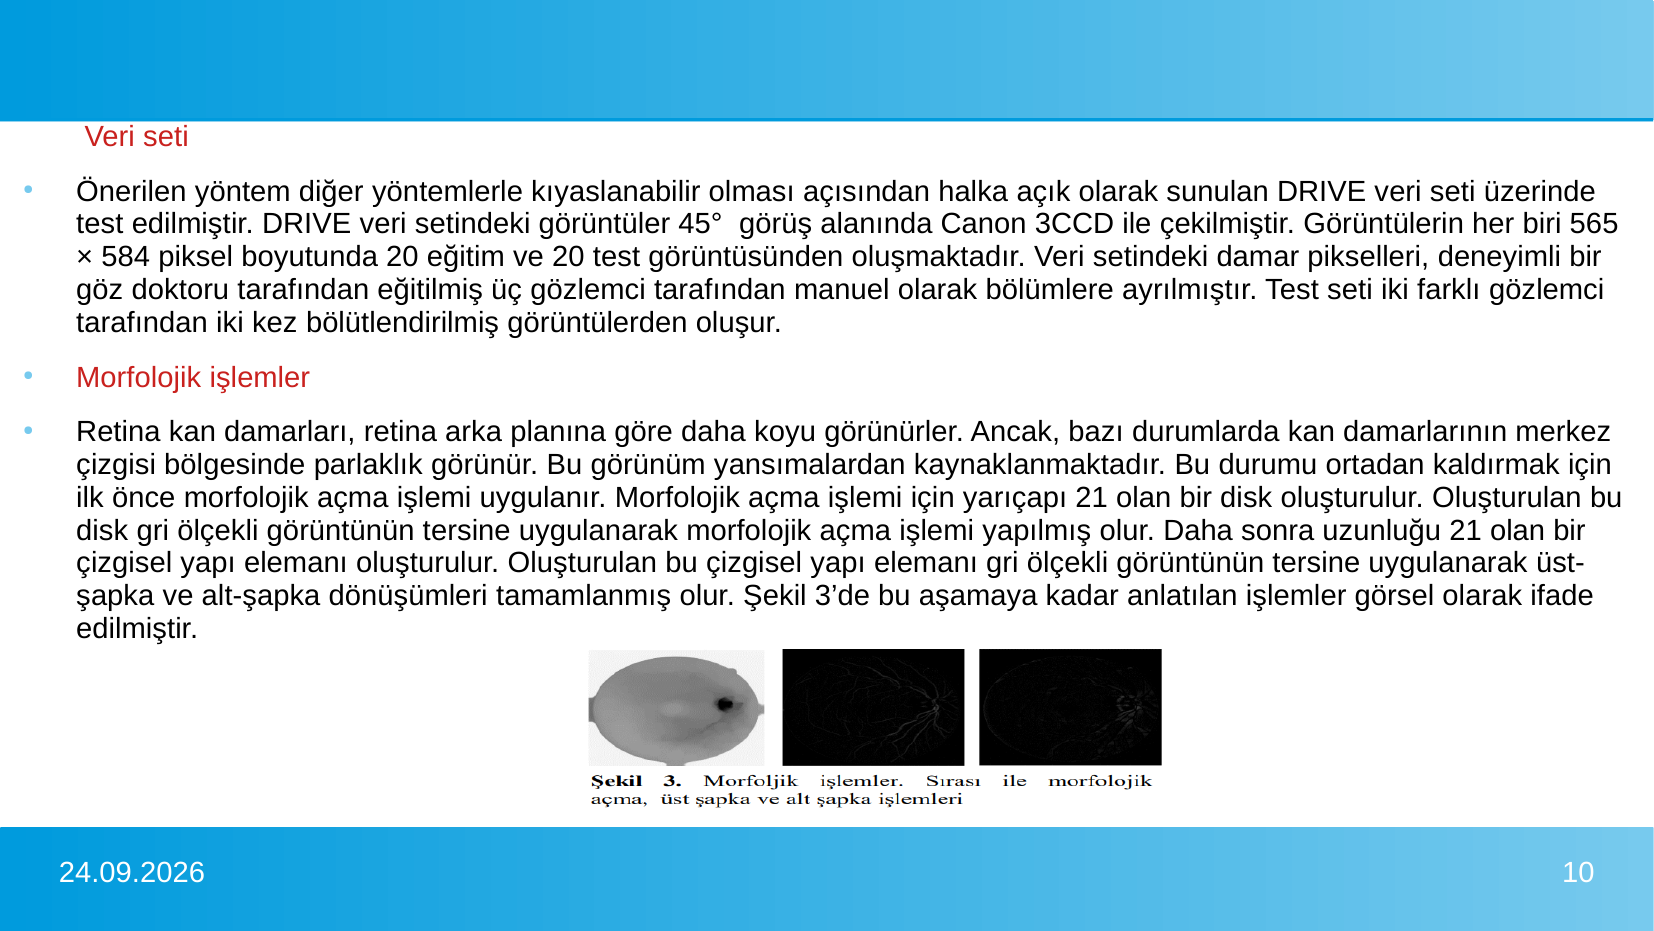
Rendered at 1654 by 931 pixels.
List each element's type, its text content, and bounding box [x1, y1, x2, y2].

list Veri seti Önerilen yöntem diğer yöntemlerle kıyaslanabilir olması açısından halka açık olarak sunulan DRIVE veri seti üzerinde test edilmiştir. DRIVE veri setindeki görüntüler 45° görüş alanında Canon 3CCD ile çekilmiştir. Görüntülerin her biri 565 × 584 piksel boyutunda 20 eğitim ve 20 test görüntüsünden oluşmaktadır. Veri setindeki damar pikselleri, deneyimli bir göz doktoru tarafından eğitilmiş üç gözlemci tarafından manuel olarak bölümlere ayrılmıştır. Test seti iki farklı gözlemci tarafından iki kez bölütlendirilmiş görüntülerden oluşur. Morfolojik işlemler Retina kan damarları, retina arka planına göre daha koyu görünürler. Ancak, bazı durumlarda kan damarlarının merkez çizgisi bölgesinde parlaklık görünür. Bu görünüm yansımalardan kaynaklanmaktadır. Bu durumu ortadan kaldırmak için ilk önce morfolojik açma işlemi uygulanır. Morfolojik açma işlemi için yarıçapı 21 olan bir disk oluşturulur. Oluşturulan bu disk gri ölçekli görüntünün tersine uygulanarak morfolojik açma işlemi yapılmış olur. Daha sonra uzunluğu 21 olan bir çizgisel yapı elemanı oluşturulur. Oluşturulan bu çizgisel yapı elemanı gri ölçekli görüntünün tersine uygulanarak üst-şapka ve alt-şapka dönüşümleri tamamlanmış olur. Şekil 3’de bu aşamaya kadar anlatılan işlemler görsel olarak ifade edilmiştir. [5, 119, 1642, 823]
picture [540, 632, 1181, 814]
